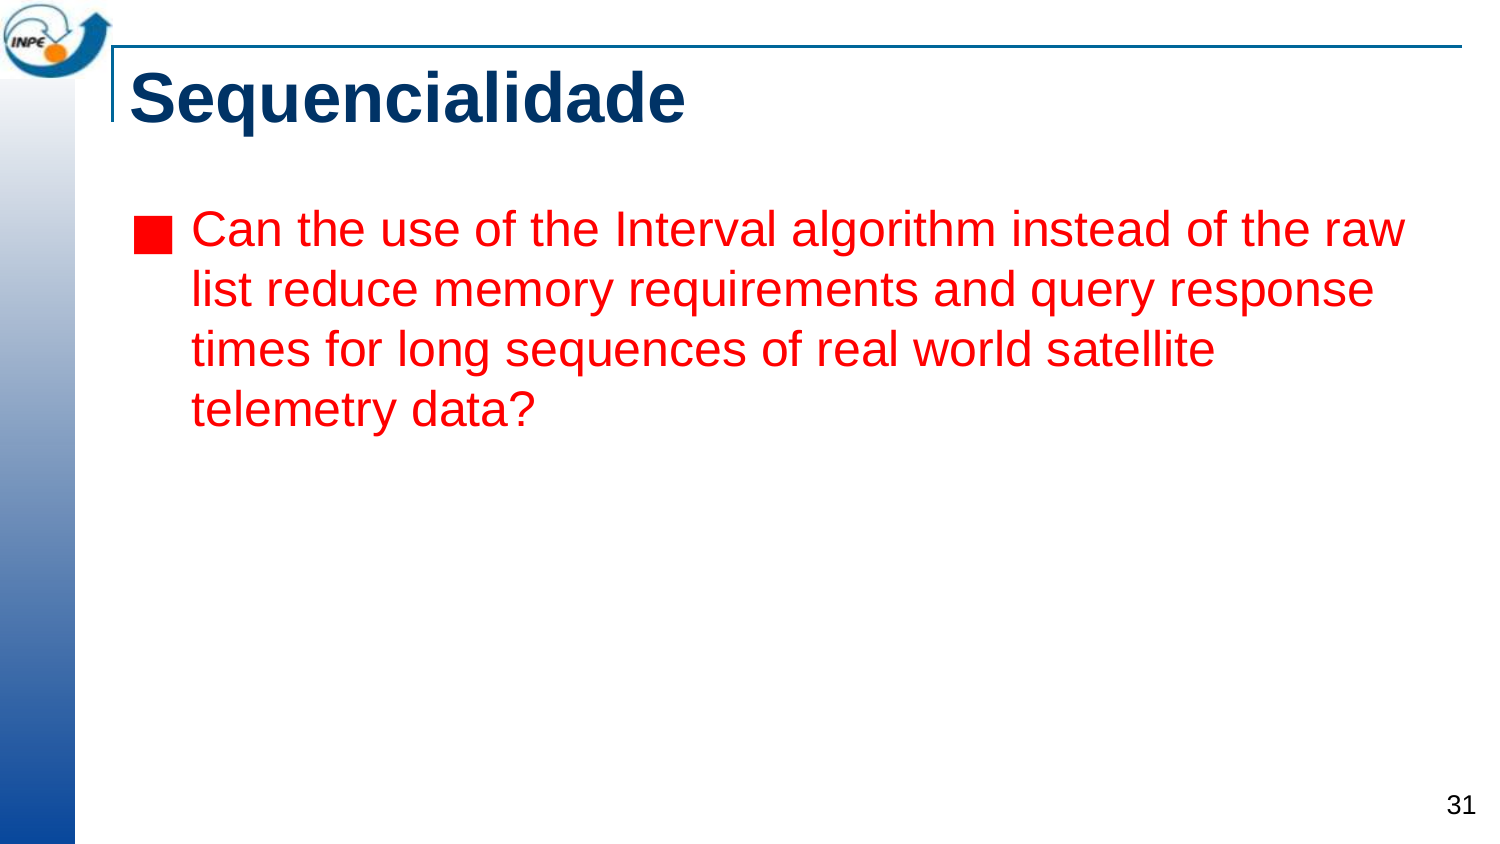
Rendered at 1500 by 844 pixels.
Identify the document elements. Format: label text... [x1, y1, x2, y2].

title Sequencialidade [112, 46, 1450, 141]
slide_number <number> [1403, 779, 1494, 844]
picture [0, 0, 113, 79]
list Can the use of the Interval algorithm instead of the raw list reduce memory requirements and query response times for long sequences of real world satellite telemetry data? [99, 187, 1450, 769]
